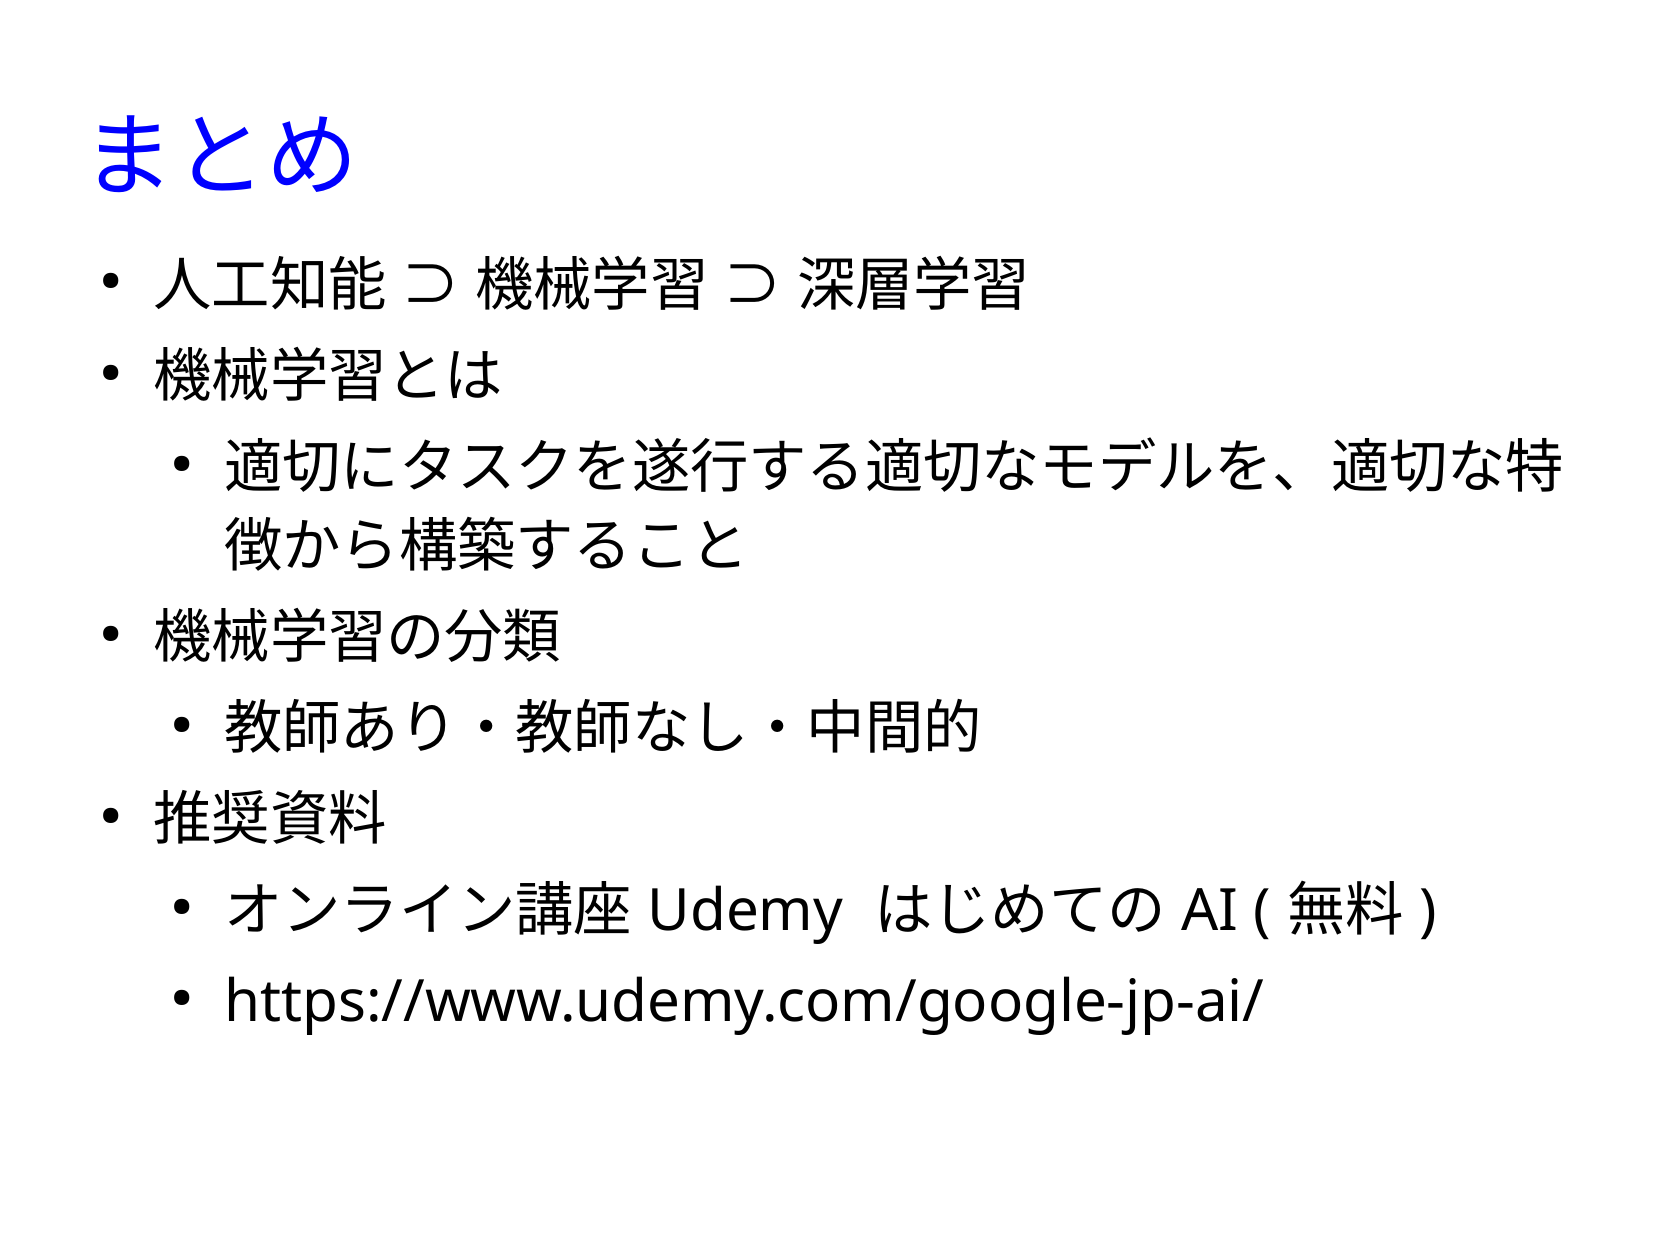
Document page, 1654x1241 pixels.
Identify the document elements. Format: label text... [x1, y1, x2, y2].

list 人工知能 ⊃ 機械学習 ⊃ 深層学習 機械学習とは 適切にタスクを遂行する適切なモデルを、適切な特徴から構築すること 機械学習の分類 教師あり・教師なし・中間的 推奨資料 オンライン講座Udemy はじめてのAI (無料) https://www.udemy.com/google-jp-ai/ [82, 242, 1571, 1123]
title まとめ [82, 49, 1571, 242]
